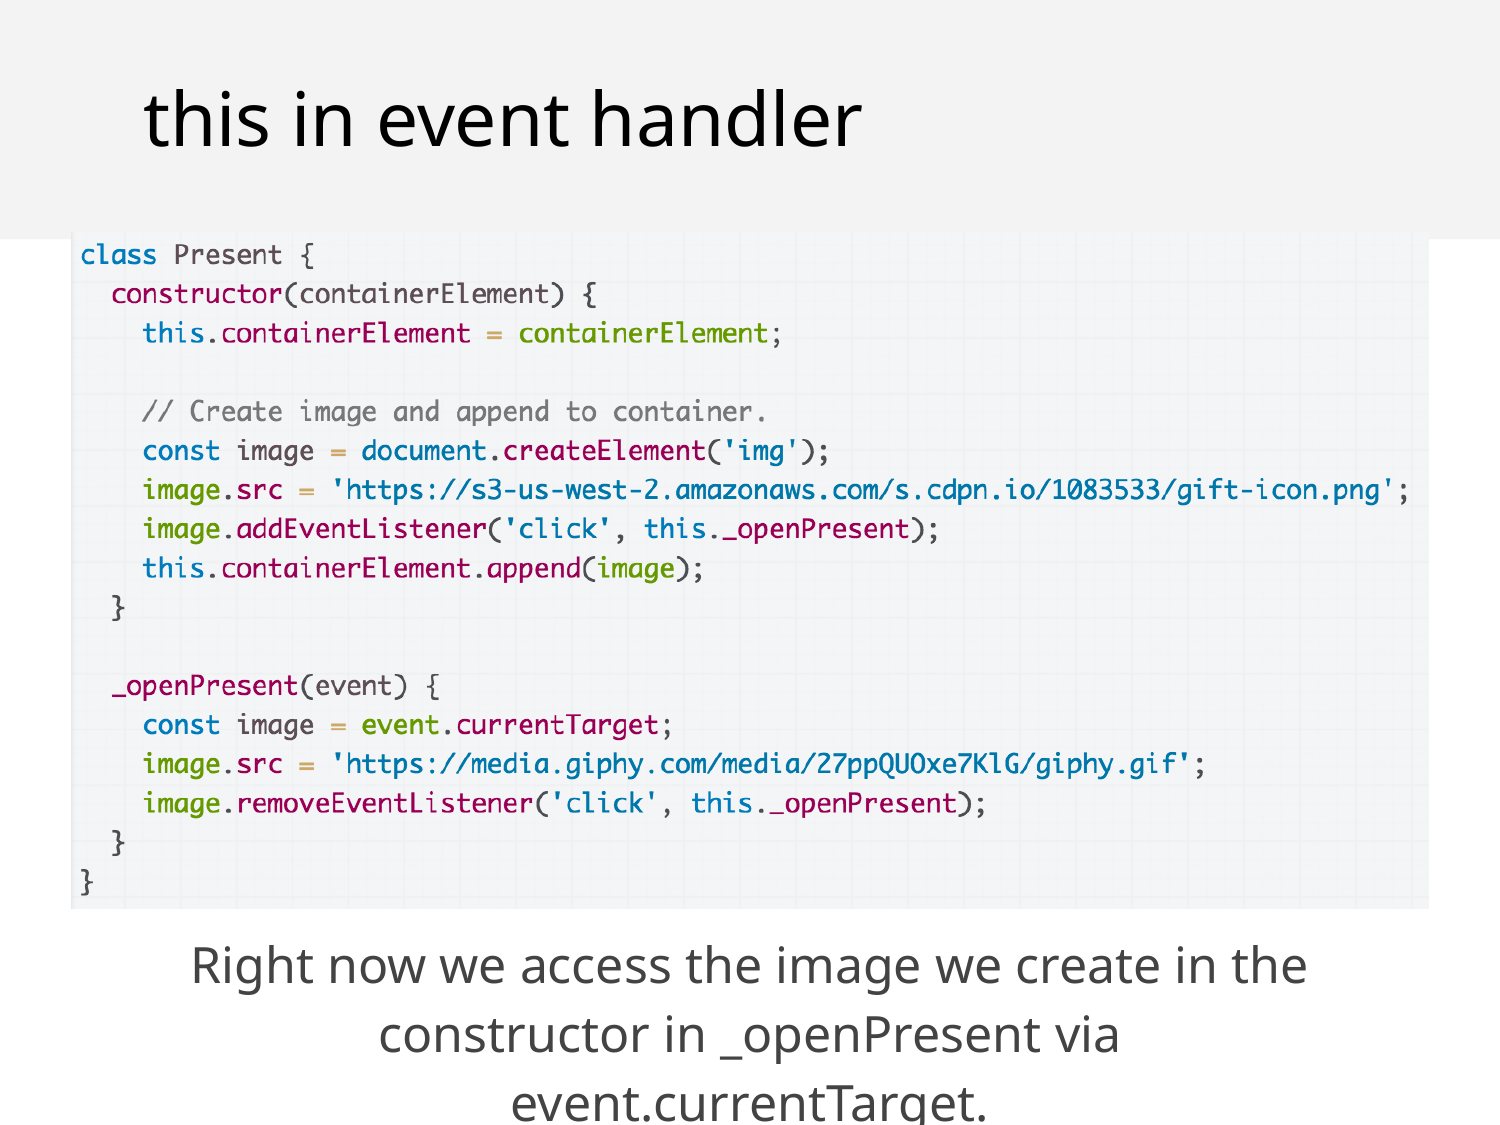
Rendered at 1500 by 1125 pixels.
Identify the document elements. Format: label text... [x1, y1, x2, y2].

list Right now we access the image we create in the constructor in _openPresent via event.currentTarget. [128, 910, 1372, 1035]
picture [71, 232, 1429, 910]
title this in event handler [128, 56, 1372, 183]
